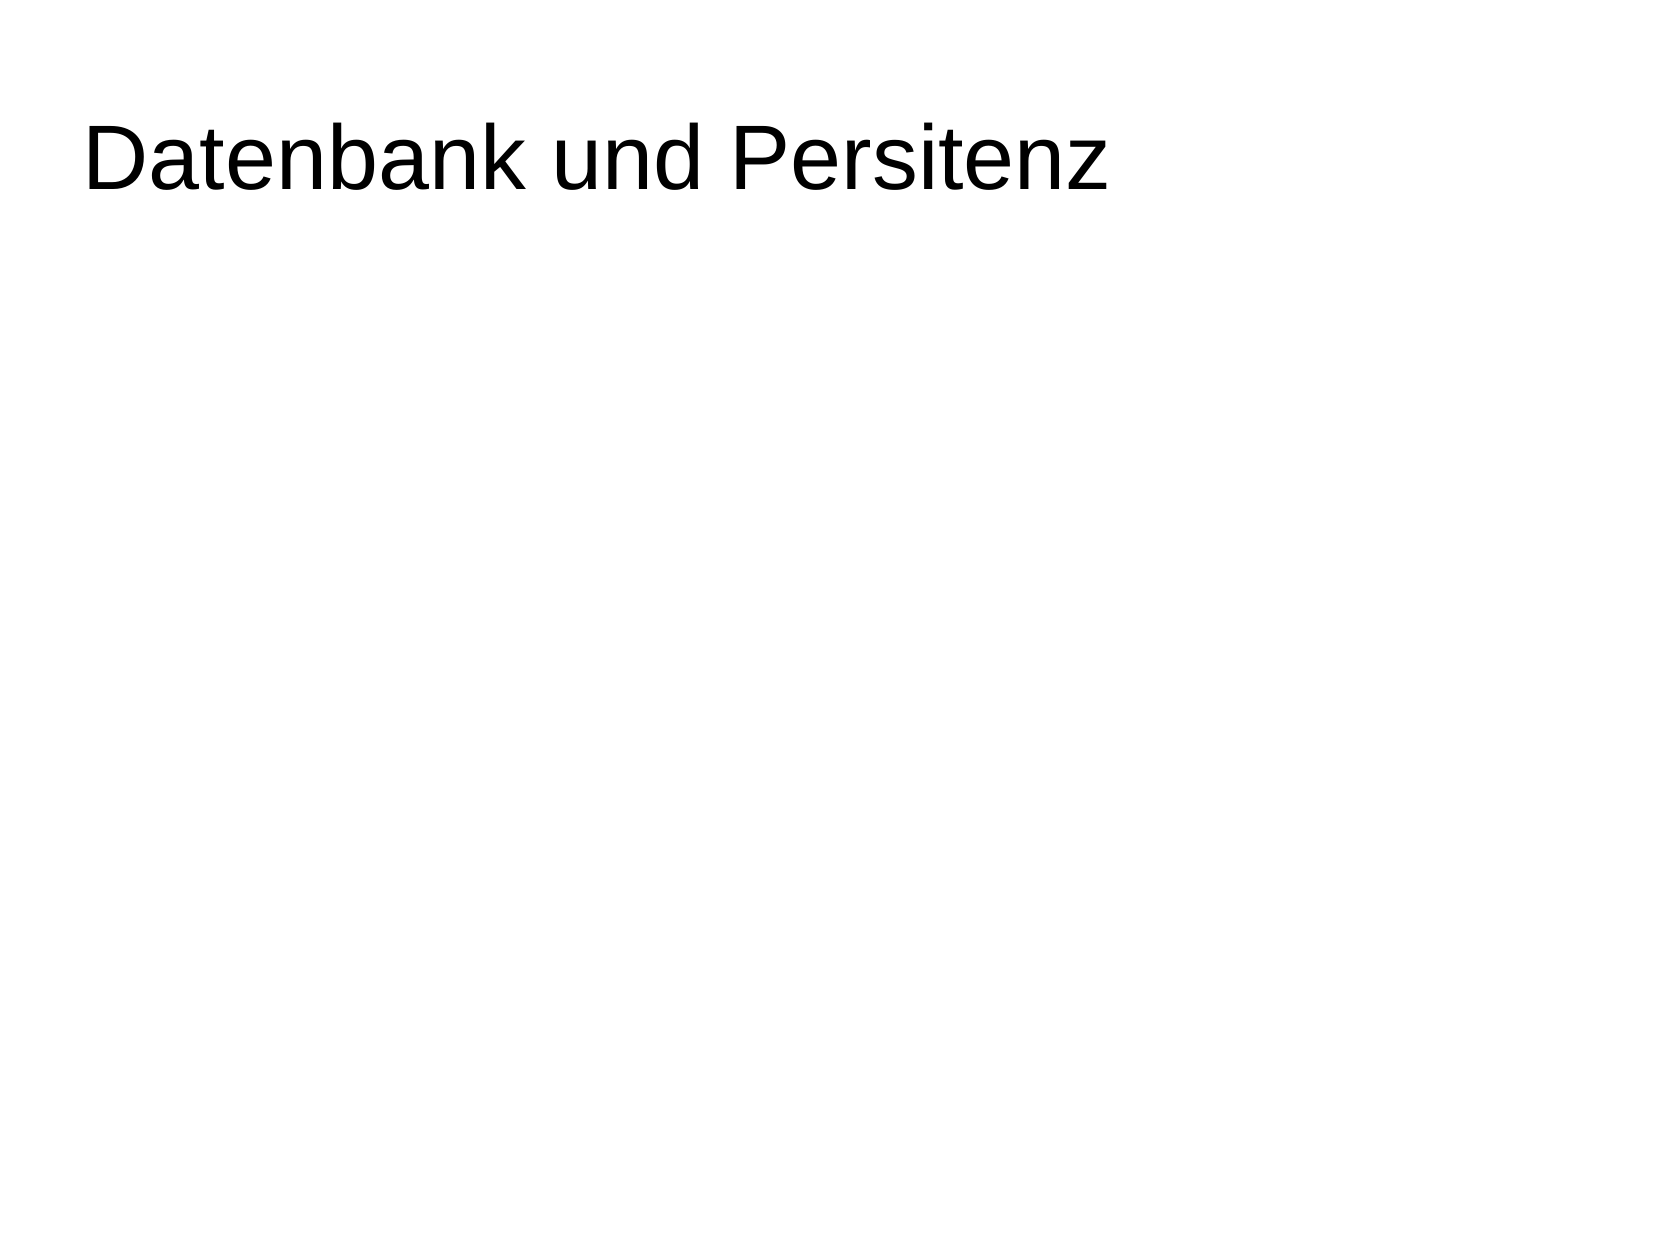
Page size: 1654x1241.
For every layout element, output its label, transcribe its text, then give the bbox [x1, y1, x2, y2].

text_box Datenbank und Persitenz [82, 49, 1571, 257]
